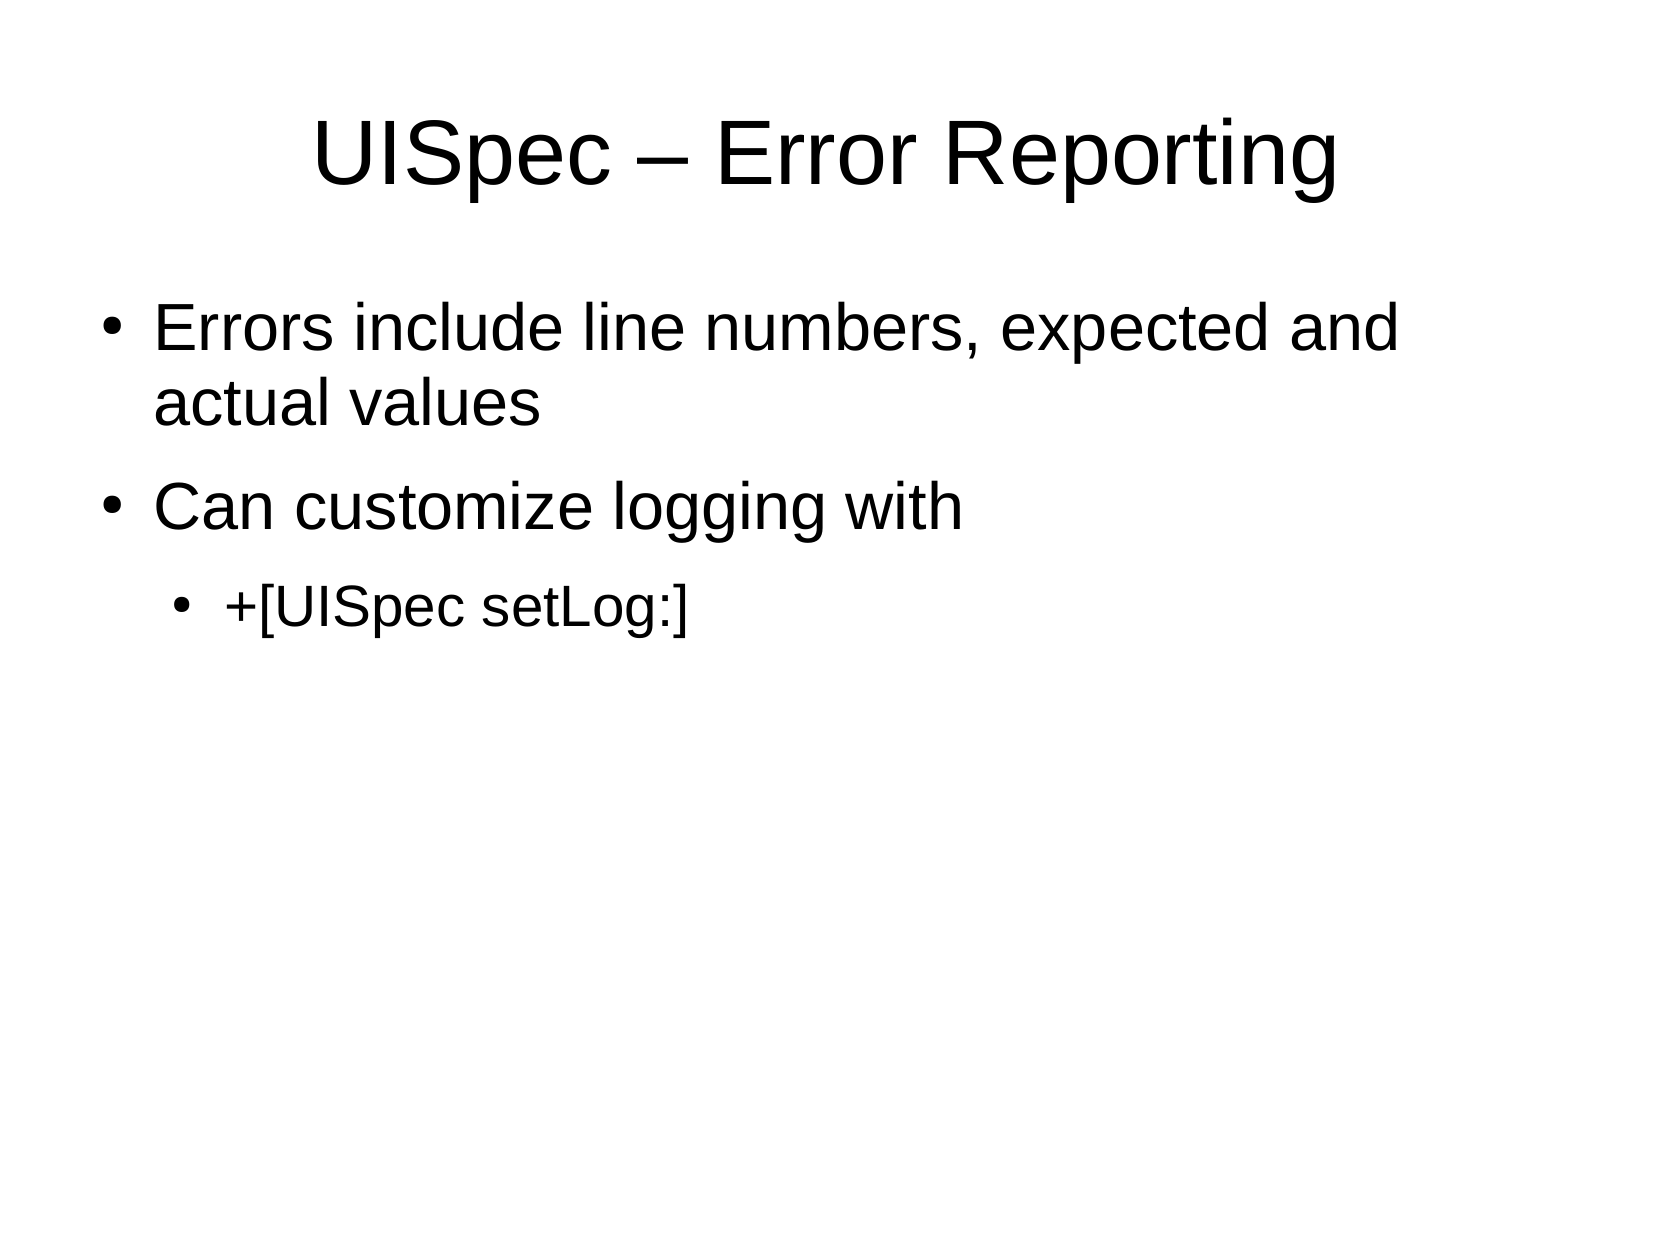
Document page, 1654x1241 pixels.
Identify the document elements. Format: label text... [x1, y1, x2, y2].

list Errors include line numbers, expected and actual values Can customize logging with +[UISpec setLog:] [82, 290, 1571, 1109]
title UISpec – Error Reporting [82, 49, 1571, 257]
